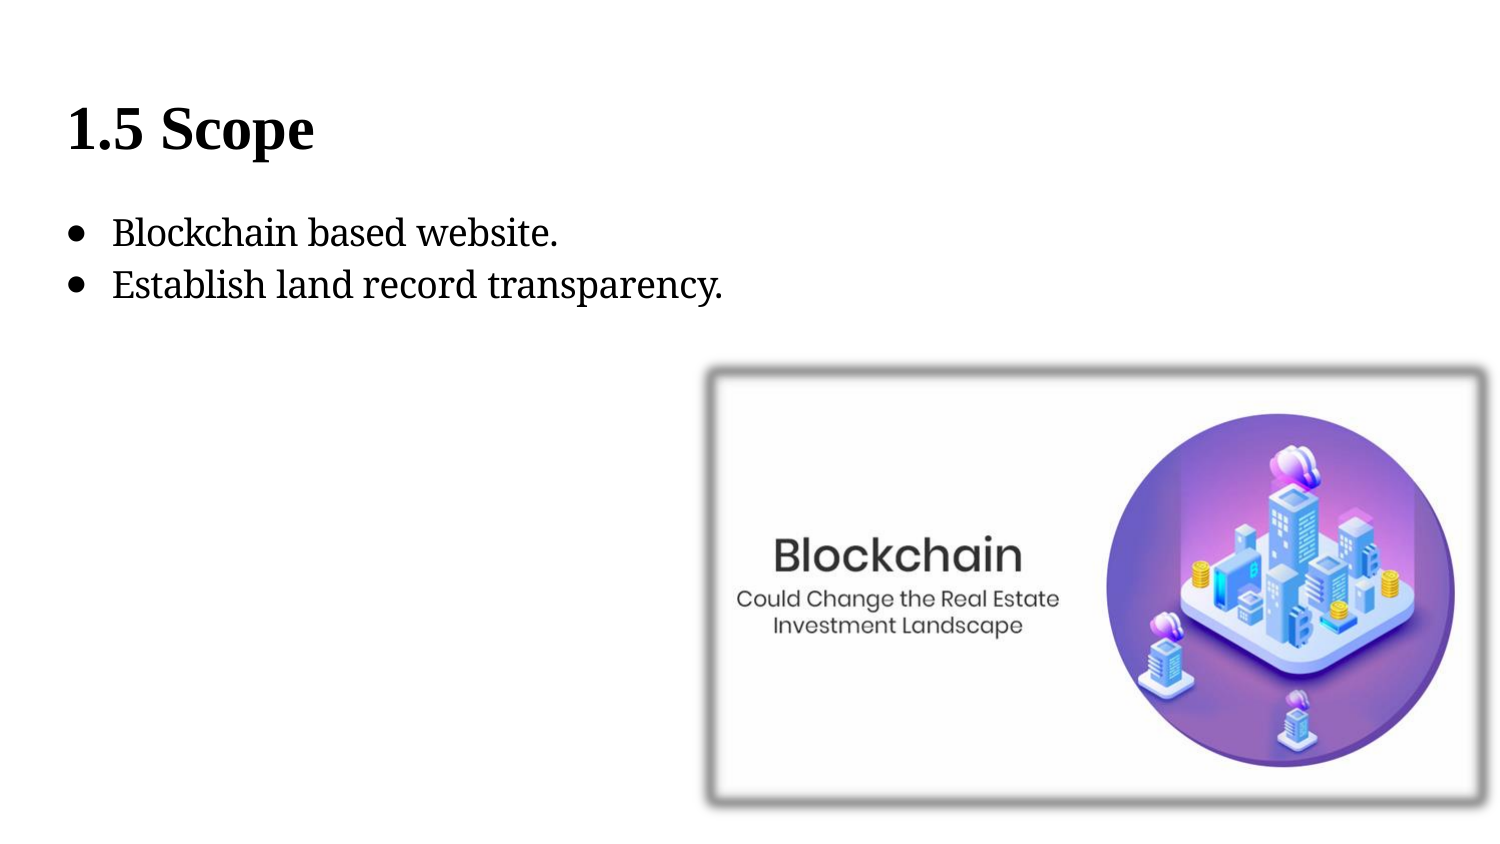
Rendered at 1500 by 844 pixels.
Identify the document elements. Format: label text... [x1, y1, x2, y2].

title 1.5 Scope [64, 84, 317, 164]
text_box Blockchain based website. Establish land record transparency. [60, 200, 841, 403]
text_box [692, 353, 1500, 820]
